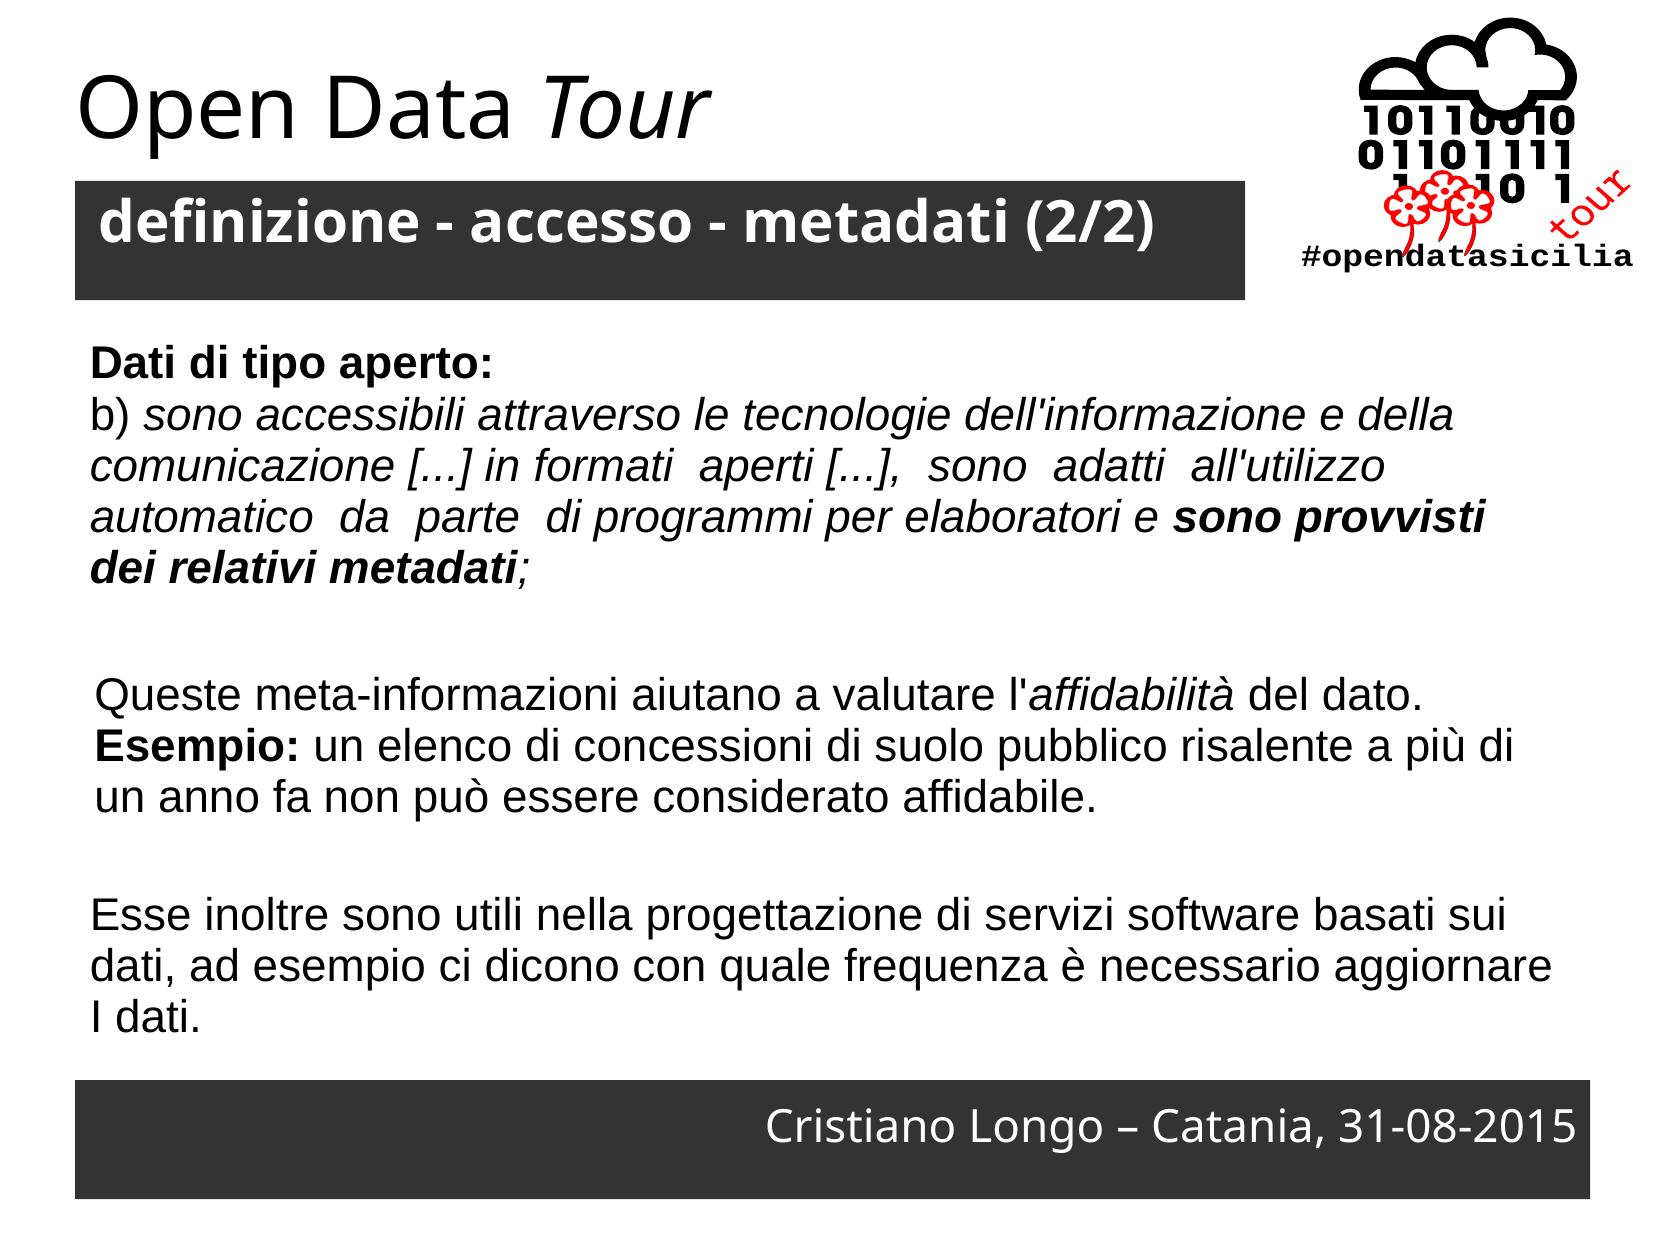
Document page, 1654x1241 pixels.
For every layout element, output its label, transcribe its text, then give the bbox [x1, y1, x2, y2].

text_box Esse inoltre sono utili nella progettazione di servizi software basati sui dati, ad esempio ci dicono con quale frequenza è necessario aggiornare I dati. [75, 881, 1576, 1051]
list Open Data Tour [75, 45, 1246, 165]
text_box Queste meta-informazioni aiutano a valutare l'affidabilità del dato. Esempio: un elenco di concessioni di suolo pubblico risalente a più di un anno fa non può essere considerato affidabile. [79, 661, 1580, 830]
picture [1302, 17, 1633, 273]
list Cristiano Longo – Catania, 31-08-2015 [75, 1080, 1591, 1200]
list definizione - accesso - metadati (2/2) [75, 180, 1246, 301]
text_box Dati di tipo aperto: b) sono accessibili attraverso le tecnologie dell'informazione e della comunicazione [...] in formati aperti [...], sono adatti all'utilizzo automatico da parte di programmi per elaboratori e sono provvisti dei relativi metadati; [75, 330, 1561, 602]
